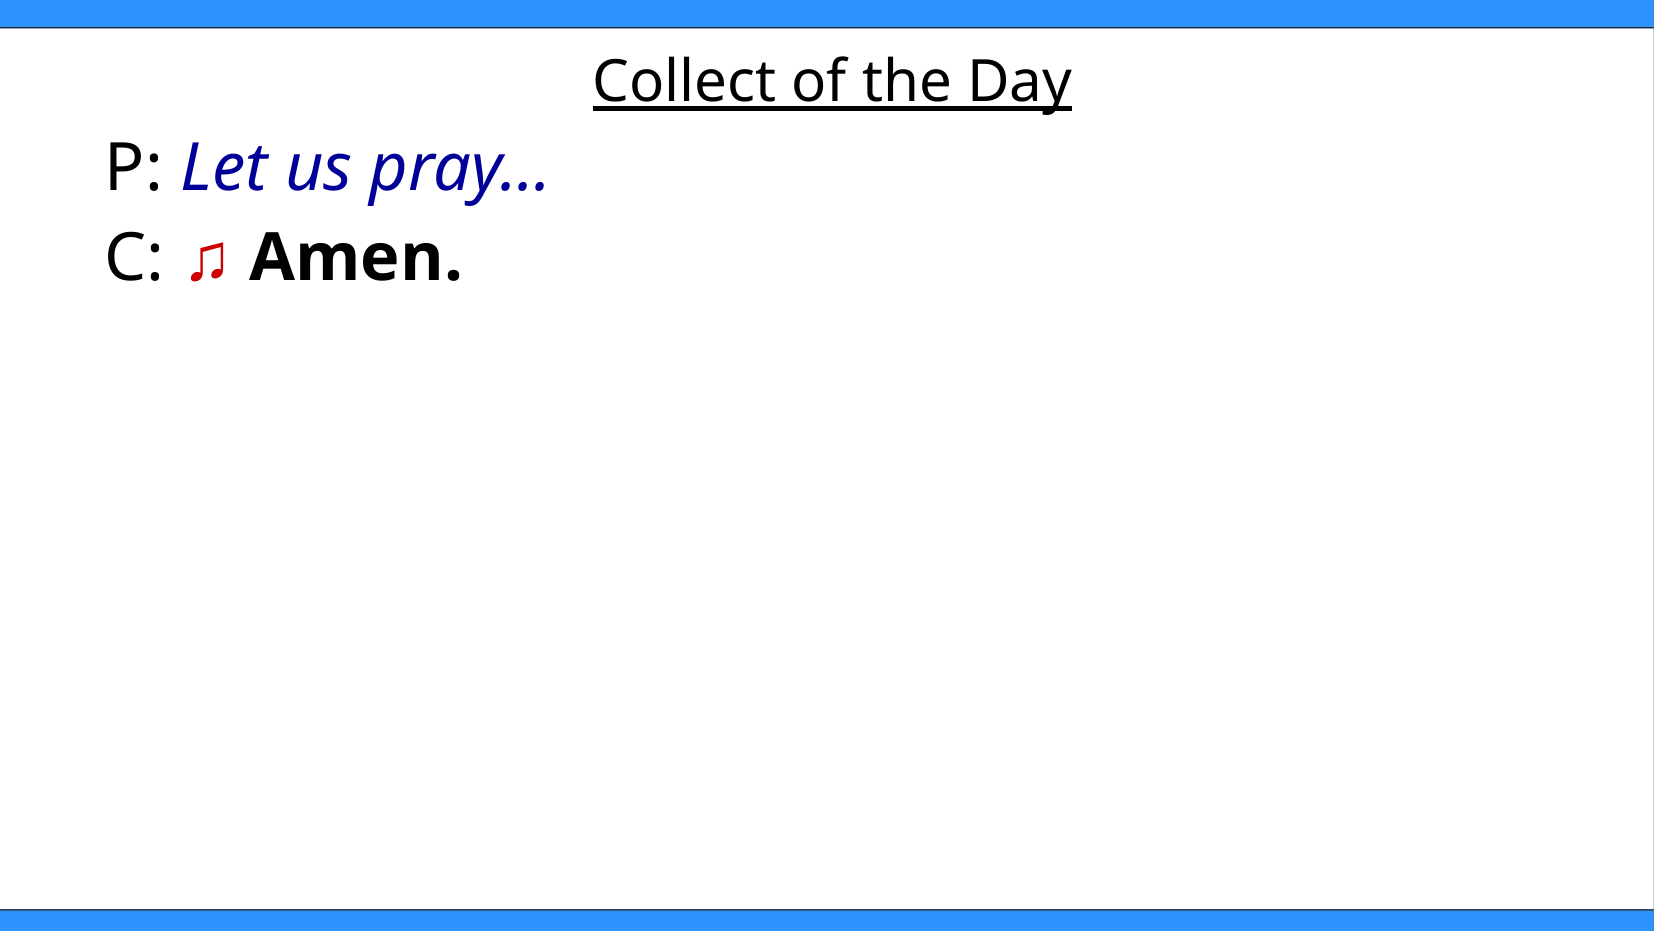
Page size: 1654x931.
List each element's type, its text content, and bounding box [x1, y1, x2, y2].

text_box Collect of the Day P: Let us pray... C: ♫ Amen. [90, 32, 1576, 331]
picture [0, 0, 1654, 931]
